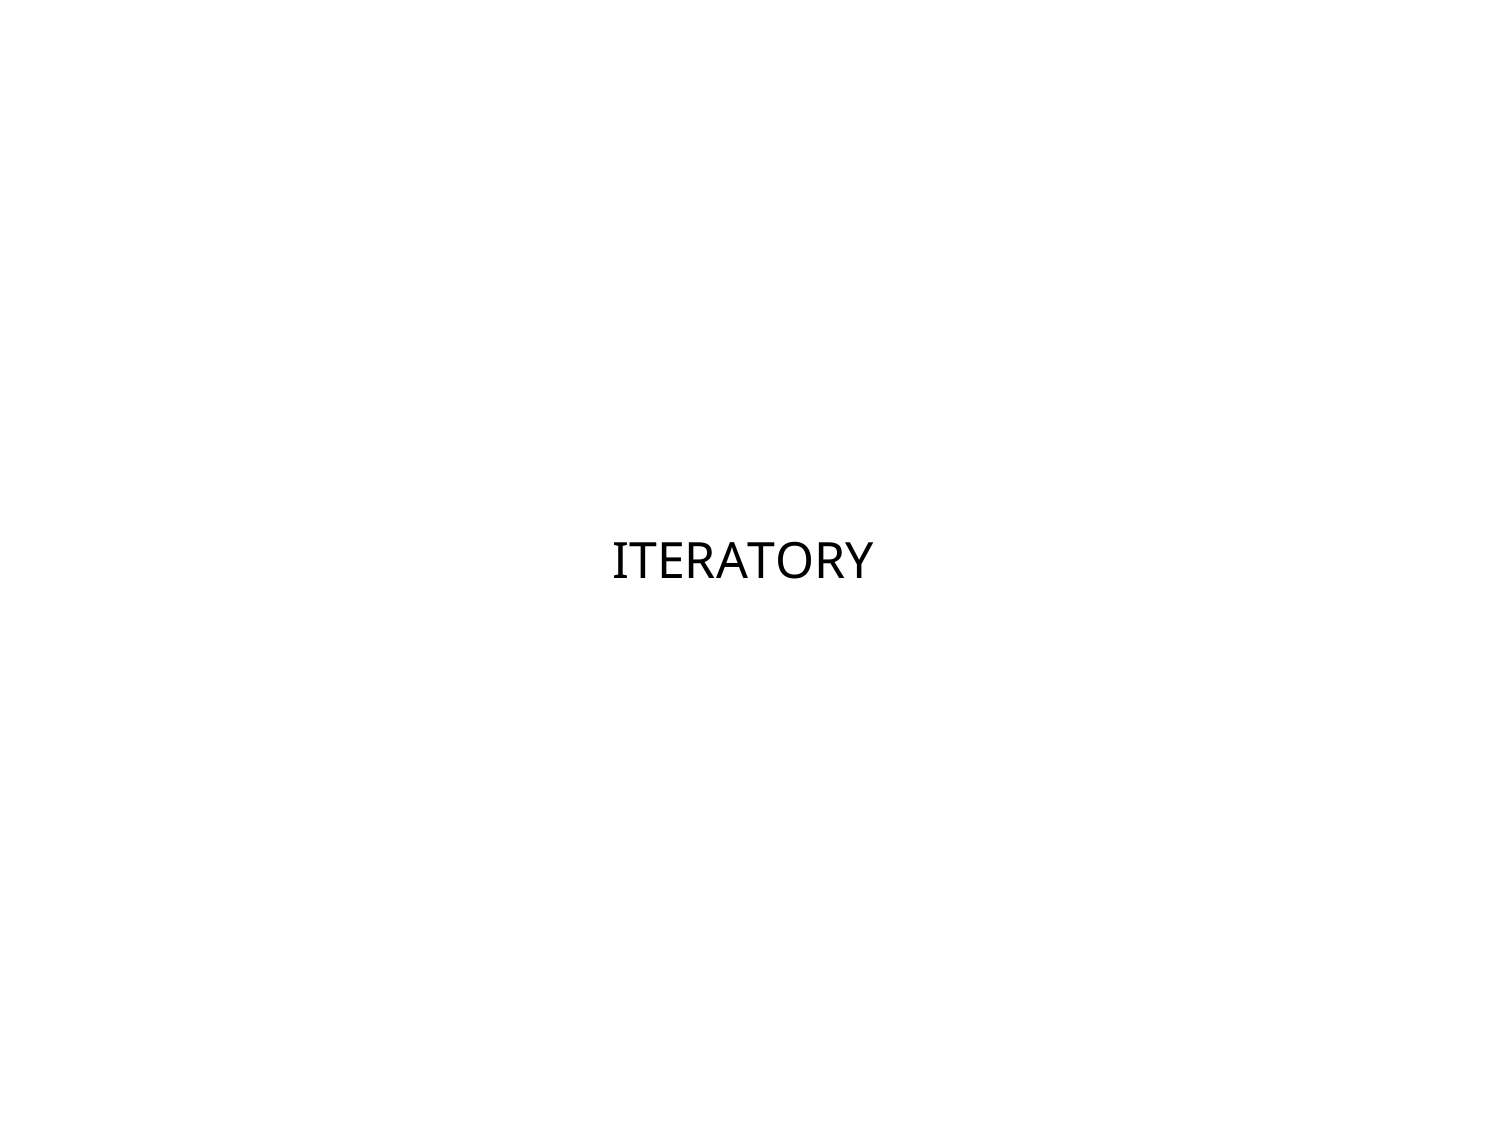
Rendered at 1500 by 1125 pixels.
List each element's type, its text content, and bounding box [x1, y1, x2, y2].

subtitle ITERATORY [151, 200, 1335, 917]
